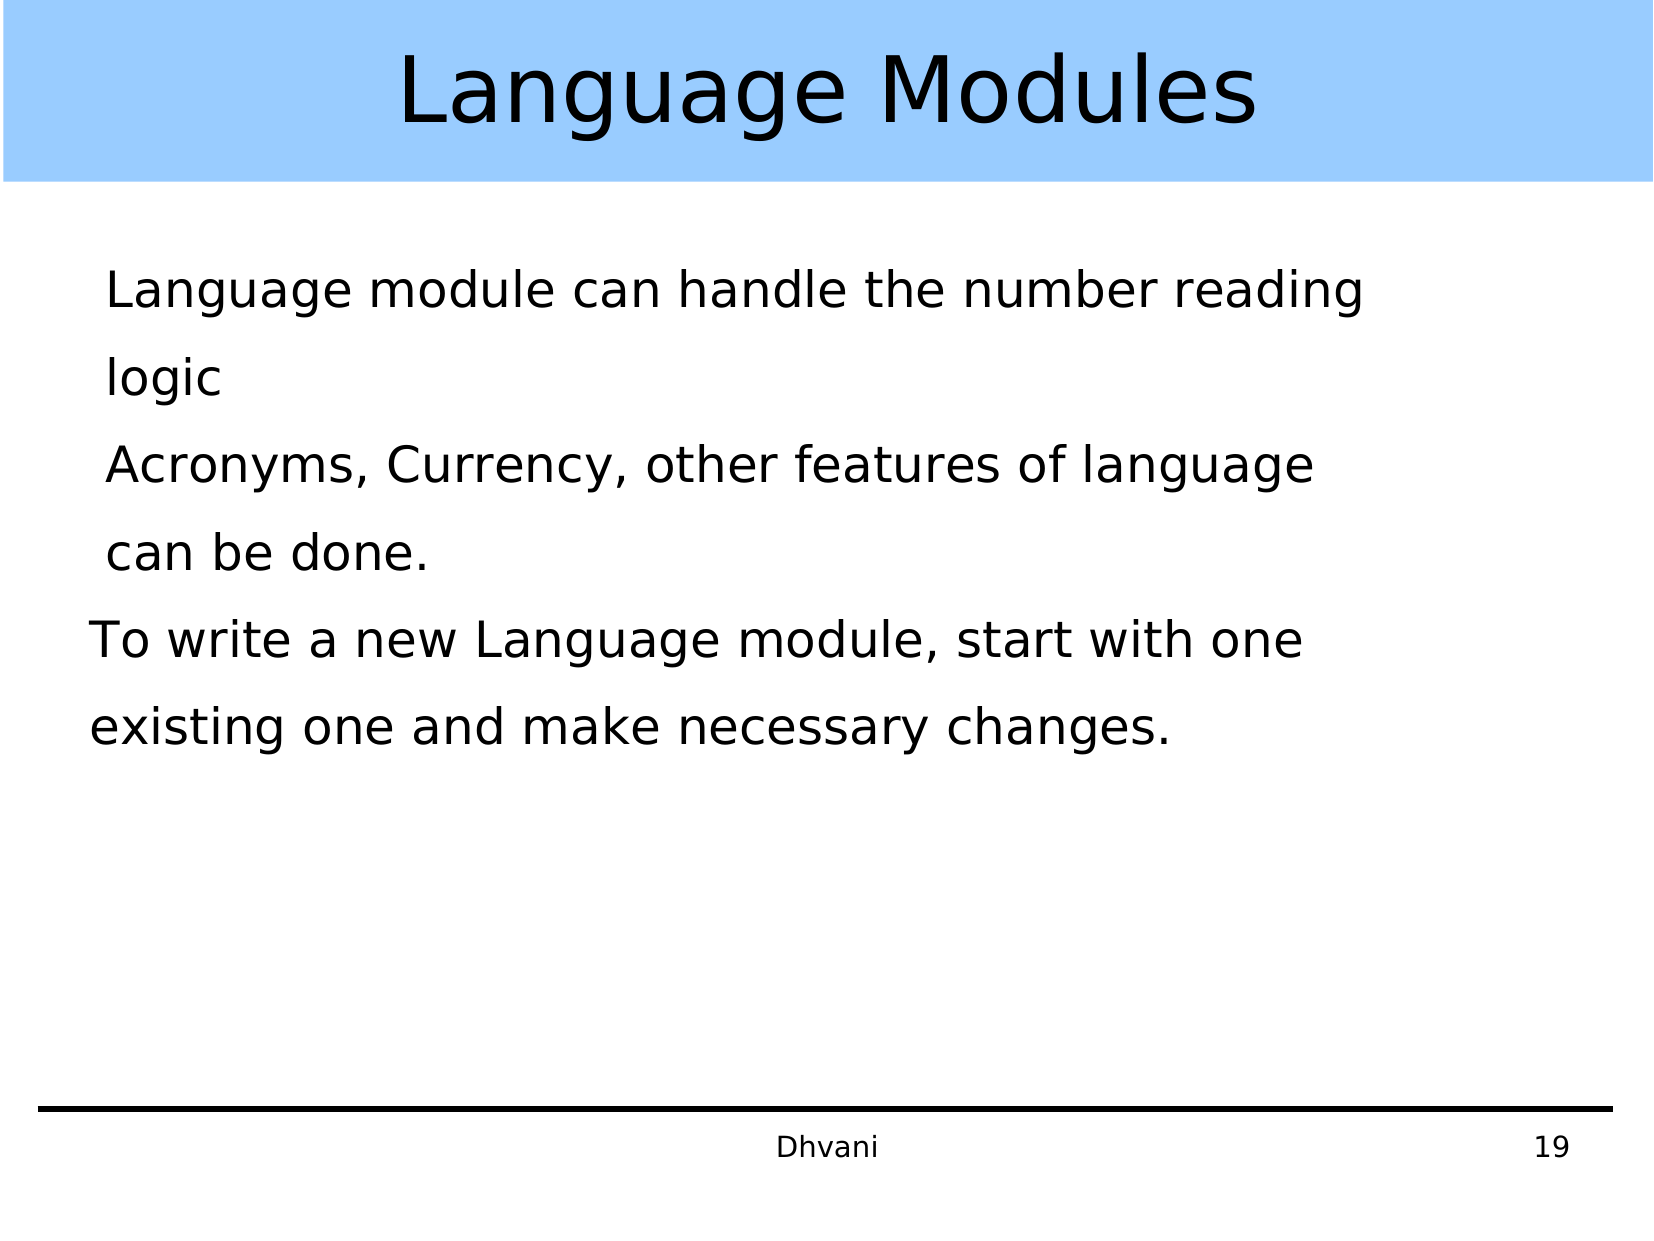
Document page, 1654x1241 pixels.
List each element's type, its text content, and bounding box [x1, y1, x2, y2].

text_box Language module can handle the number reading logic Acronyms, Currency, other features of language can be done. To write a new Language module, start with one existing one and make necessary changes. [75, 225, 1426, 735]
title Language Modules [3, 0, 1653, 182]
